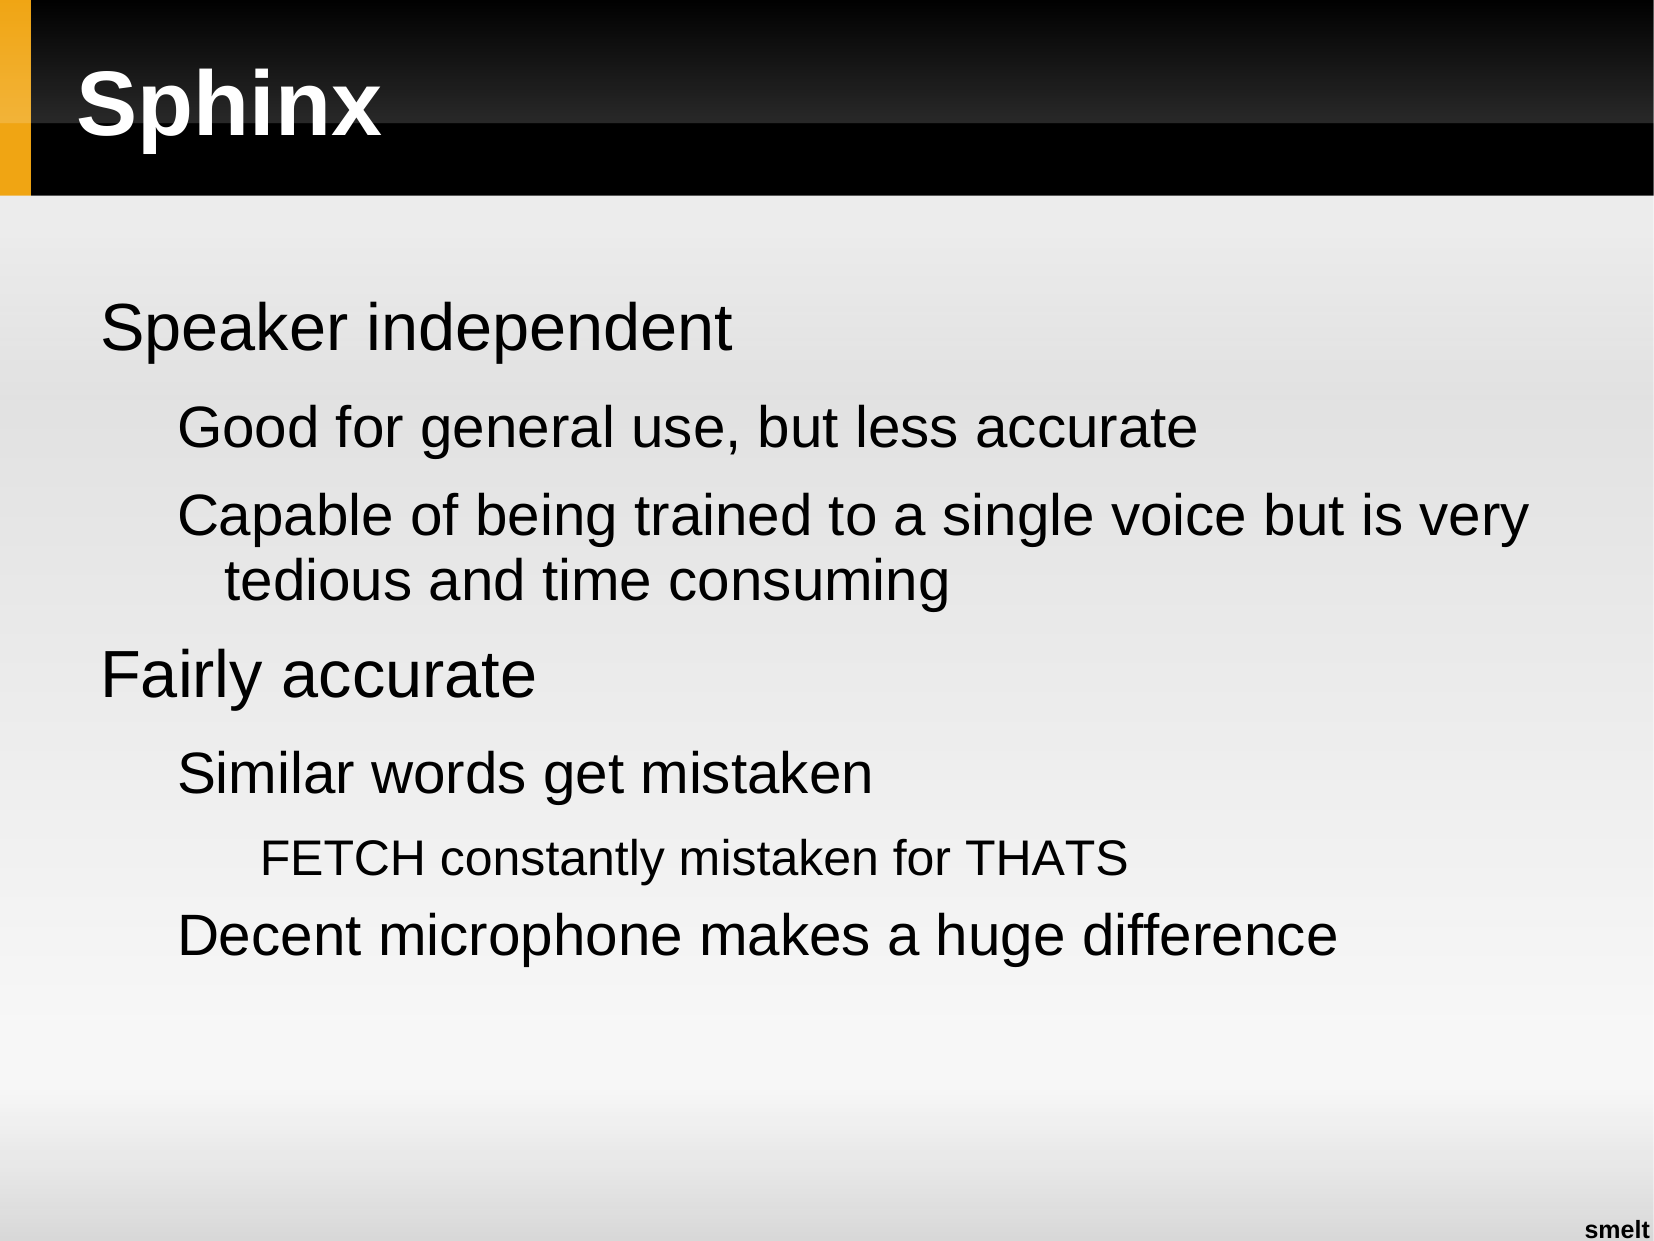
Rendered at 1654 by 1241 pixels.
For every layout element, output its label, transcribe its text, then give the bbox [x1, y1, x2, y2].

title smelt [1312, 1200, 1651, 1241]
picture [0, 0, 1654, 1241]
list Speaker independent Good for general use, but less accurate Capable of being trained to a single voice but is very tedious and time consuming Fairly accurate Similar words get mistaken FETCH constantly mistaken for THATS Decent microphone makes a huge difference [82, 290, 1571, 1094]
title Sphinx [76, 7, 1565, 200]
